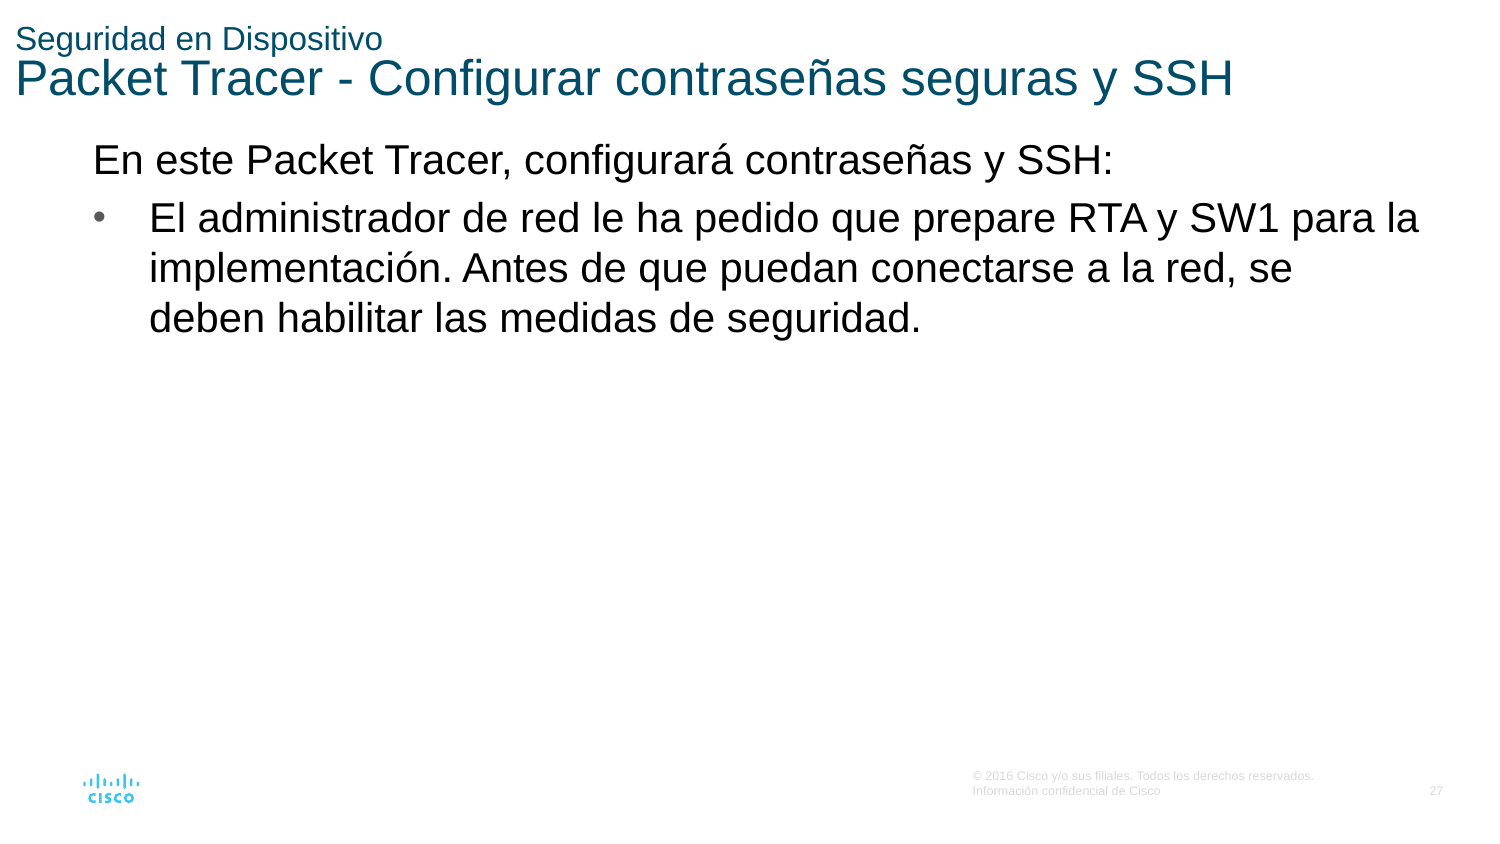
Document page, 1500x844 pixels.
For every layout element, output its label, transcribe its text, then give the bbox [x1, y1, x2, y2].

title Seguridad en Dispositivo Packet Tracer - Configurar contraseñas seguras y SSH [0, 5, 1369, 126]
list En este Packet Tracer, configurará contraseñas y SSH: El administrador de red le ha pedido que prepare RTA y SW1 para la implementación. Antes de que puedan conectarse a la red, se deben habilitar las medidas de seguridad. [77, 125, 1437, 726]
